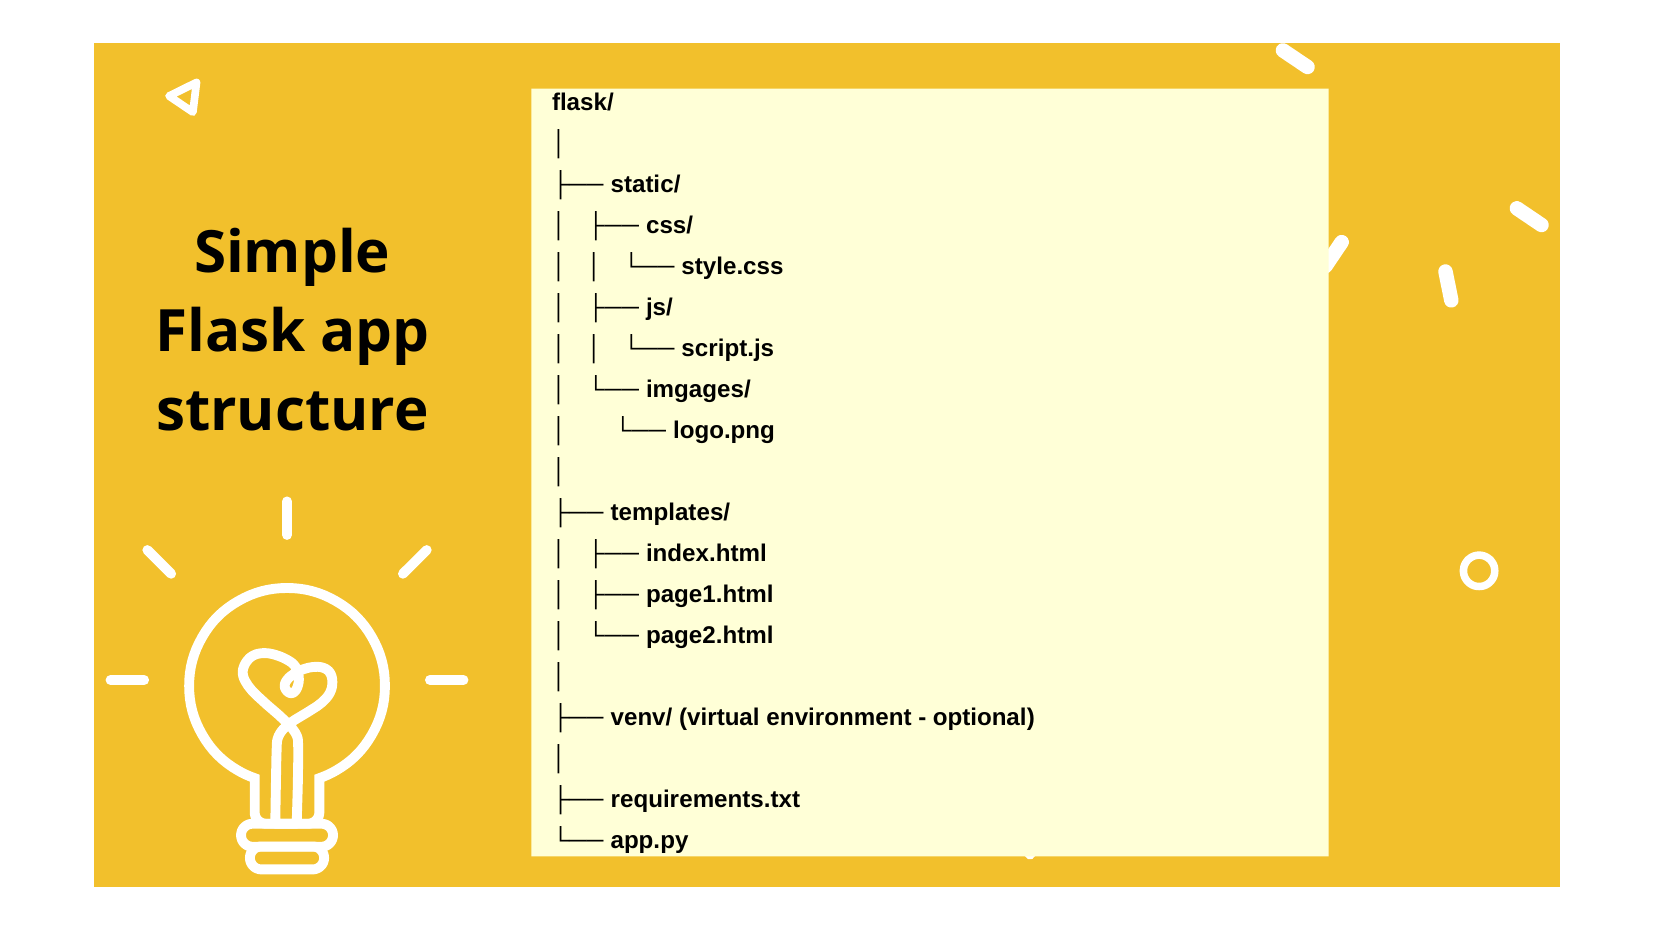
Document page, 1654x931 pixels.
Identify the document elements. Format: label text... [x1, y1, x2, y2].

list flask/ │ ├── static/ │ ├── css/ │ │ └── style.css │ ├── js/ │ │ └── script.js │ └── imgages/ │ └── logo.png │ ├── templates/ │ ├── index.html │ ├── page1.html │ └── page2.html │ ├── venv/ (virtual environment - optional) │ ├── requirements.txt └── app.py [531, 88, 1329, 857]
title Simple Flask app structure [112, 209, 473, 448]
